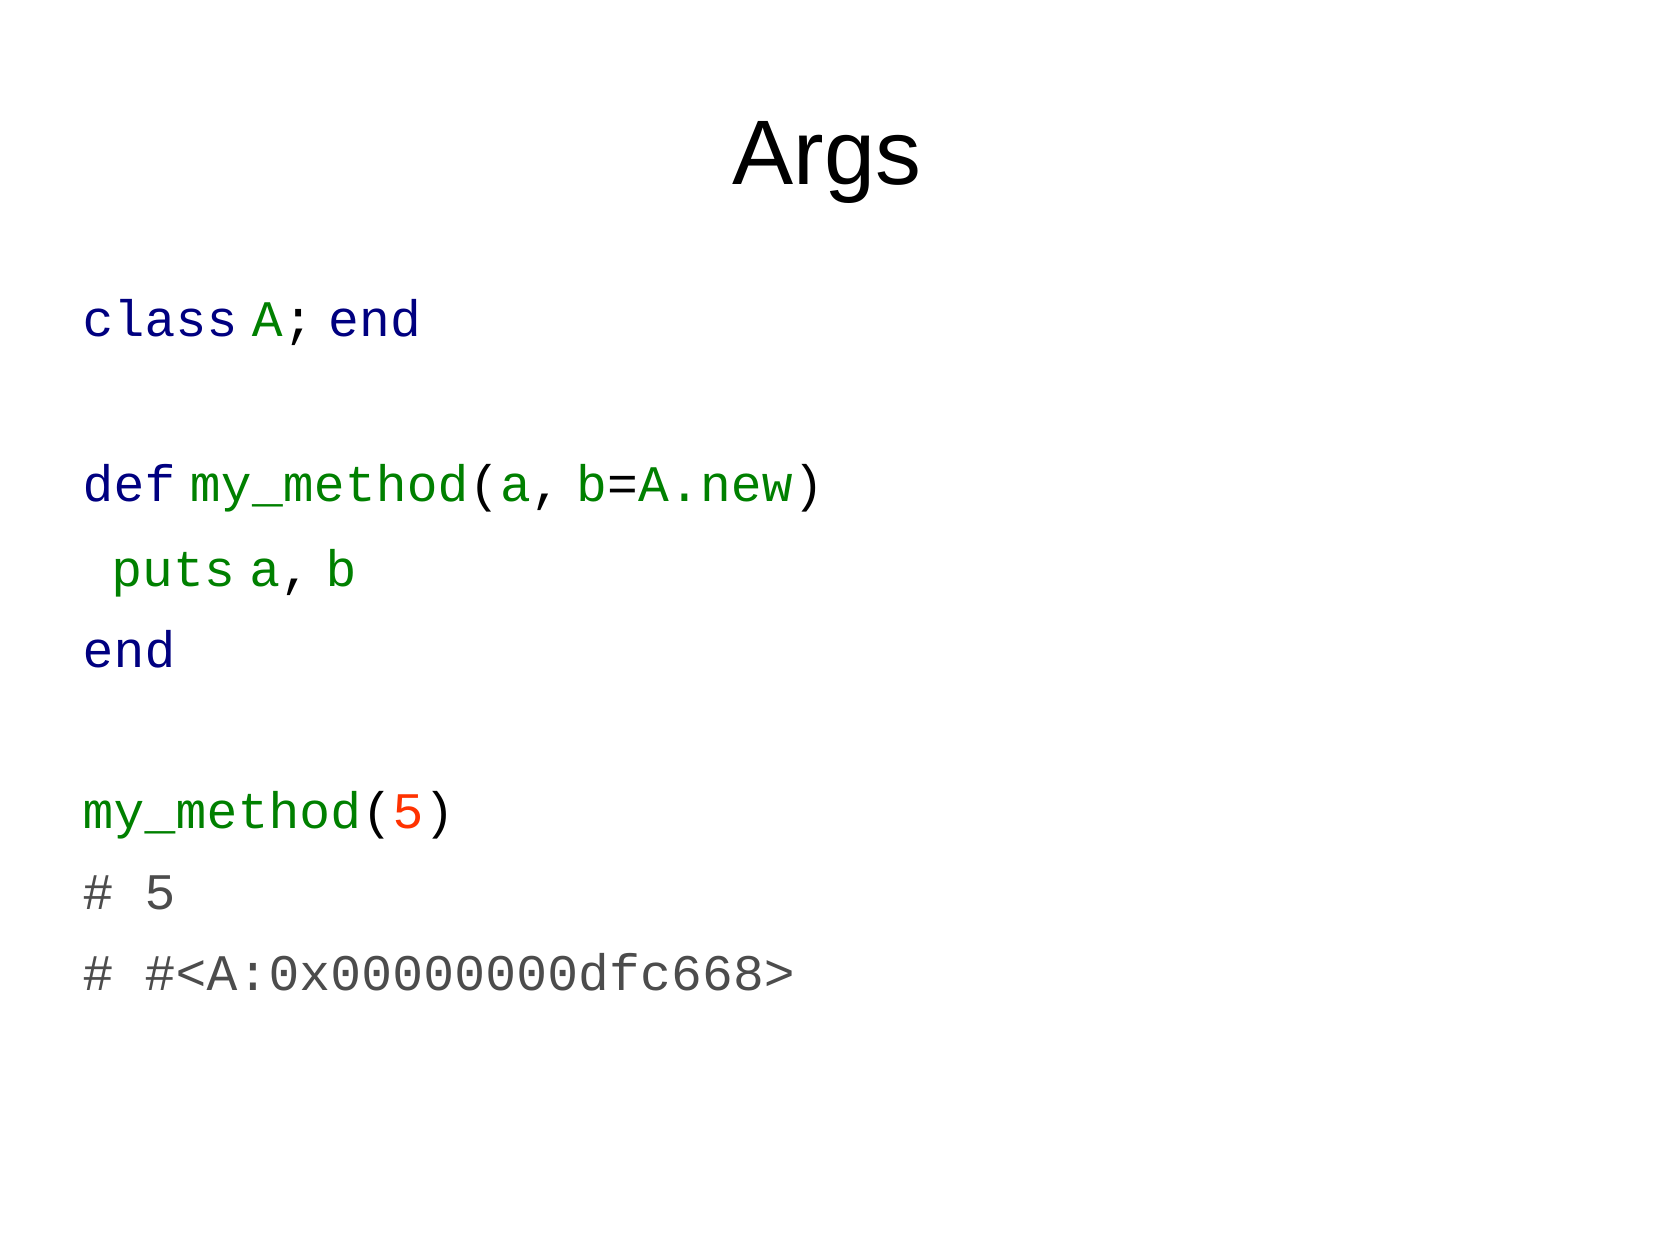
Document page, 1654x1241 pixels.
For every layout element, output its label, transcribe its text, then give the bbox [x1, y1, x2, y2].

text_box [82, 290, 1571, 1010]
title Args [82, 49, 1571, 257]
